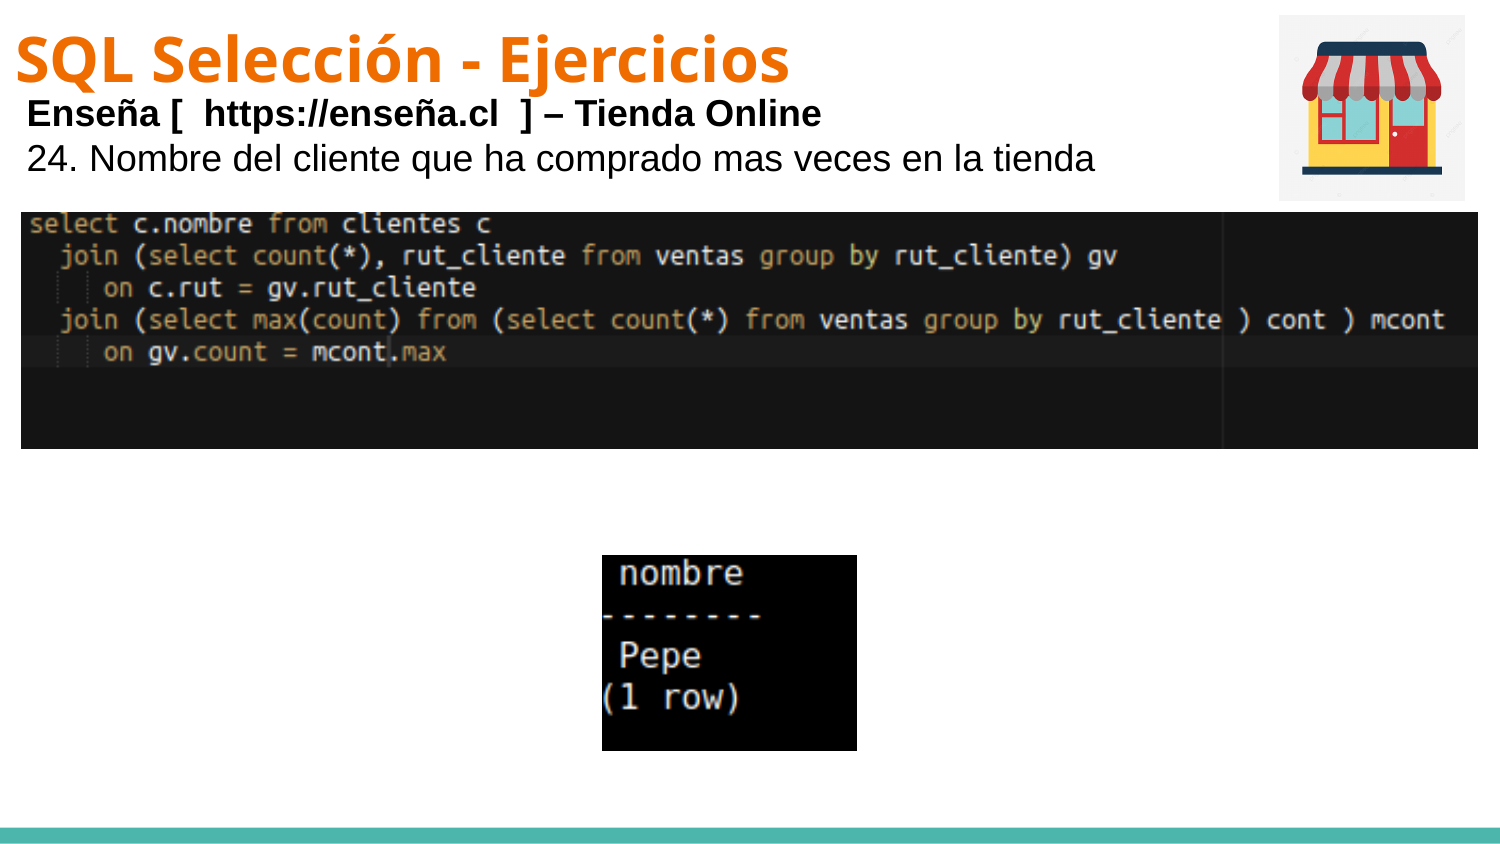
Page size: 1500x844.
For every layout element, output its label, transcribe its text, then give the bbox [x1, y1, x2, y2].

text_box Enseña [ https://enseña.cl ] – Tienda Online [11, 84, 1279, 129]
title SQL Selección - Ejercicios [0, 0, 1398, 116]
picture [1279, 15, 1465, 201]
picture [21, 212, 1478, 449]
text_box 24. Nombre del cliente que ha comprado mas veces en la tienda [11, 129, 1430, 229]
picture [602, 555, 857, 751]
